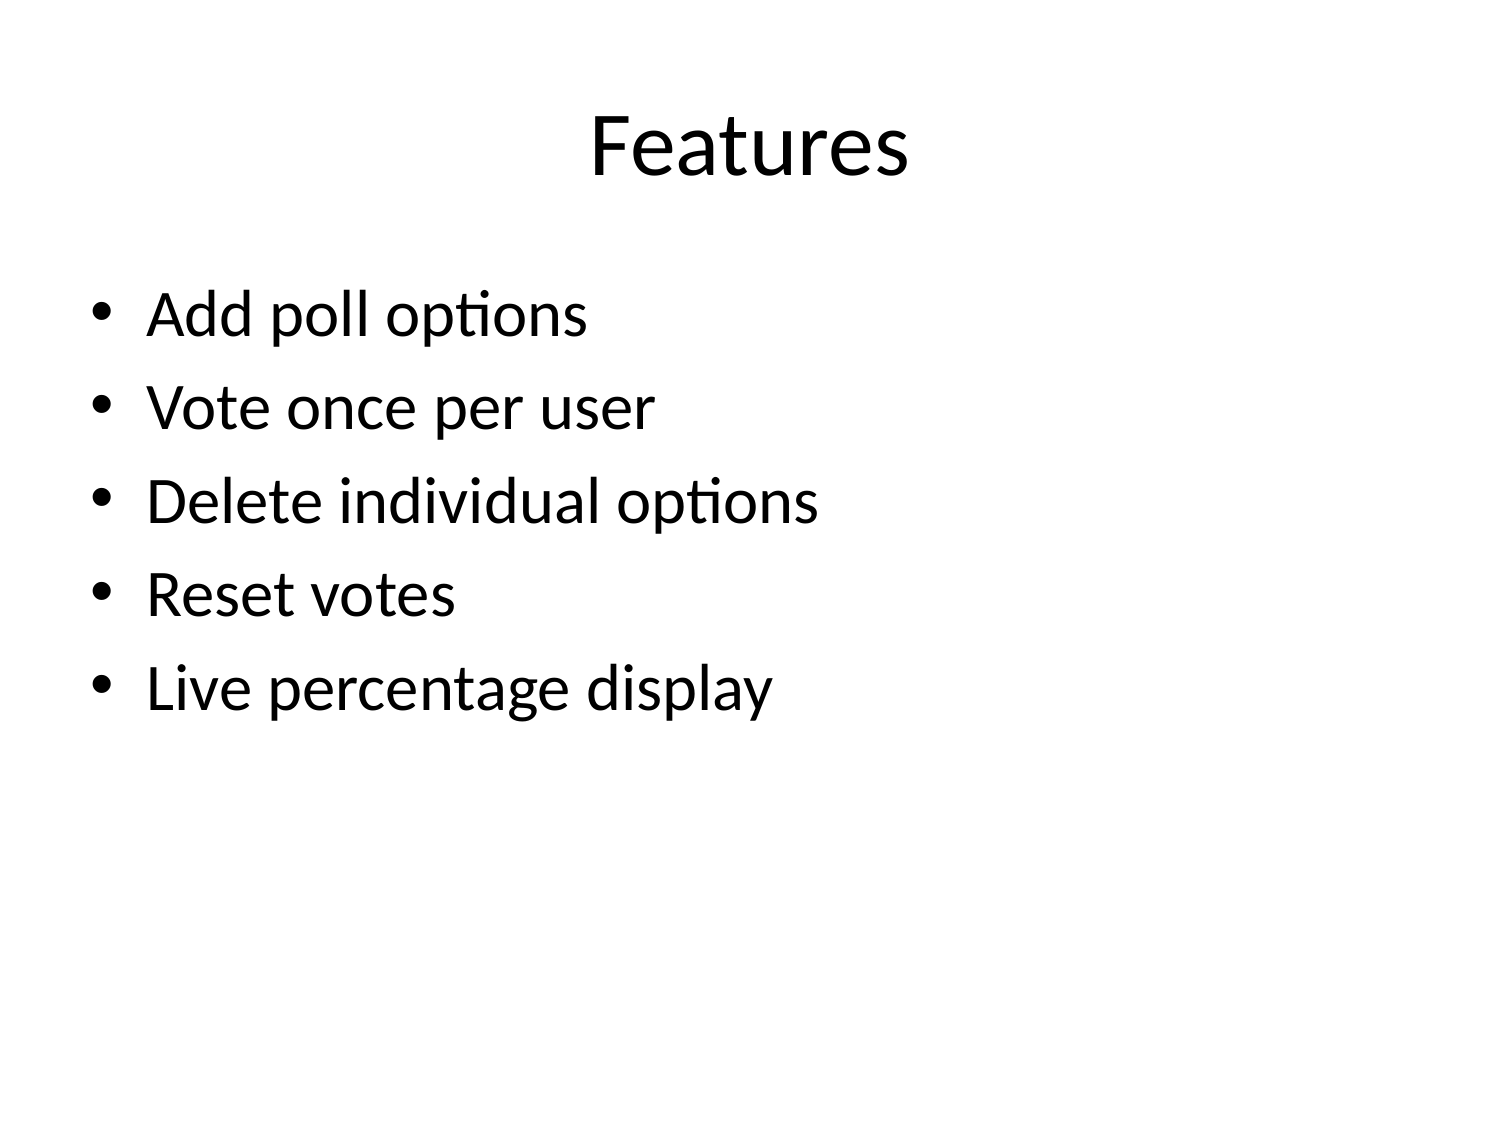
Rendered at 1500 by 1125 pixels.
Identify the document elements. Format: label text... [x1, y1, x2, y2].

list Add poll options Vote once per user Delete individual options Reset votes Live percentage display [75, 262, 1425, 1005]
title Features [75, 45, 1425, 233]
